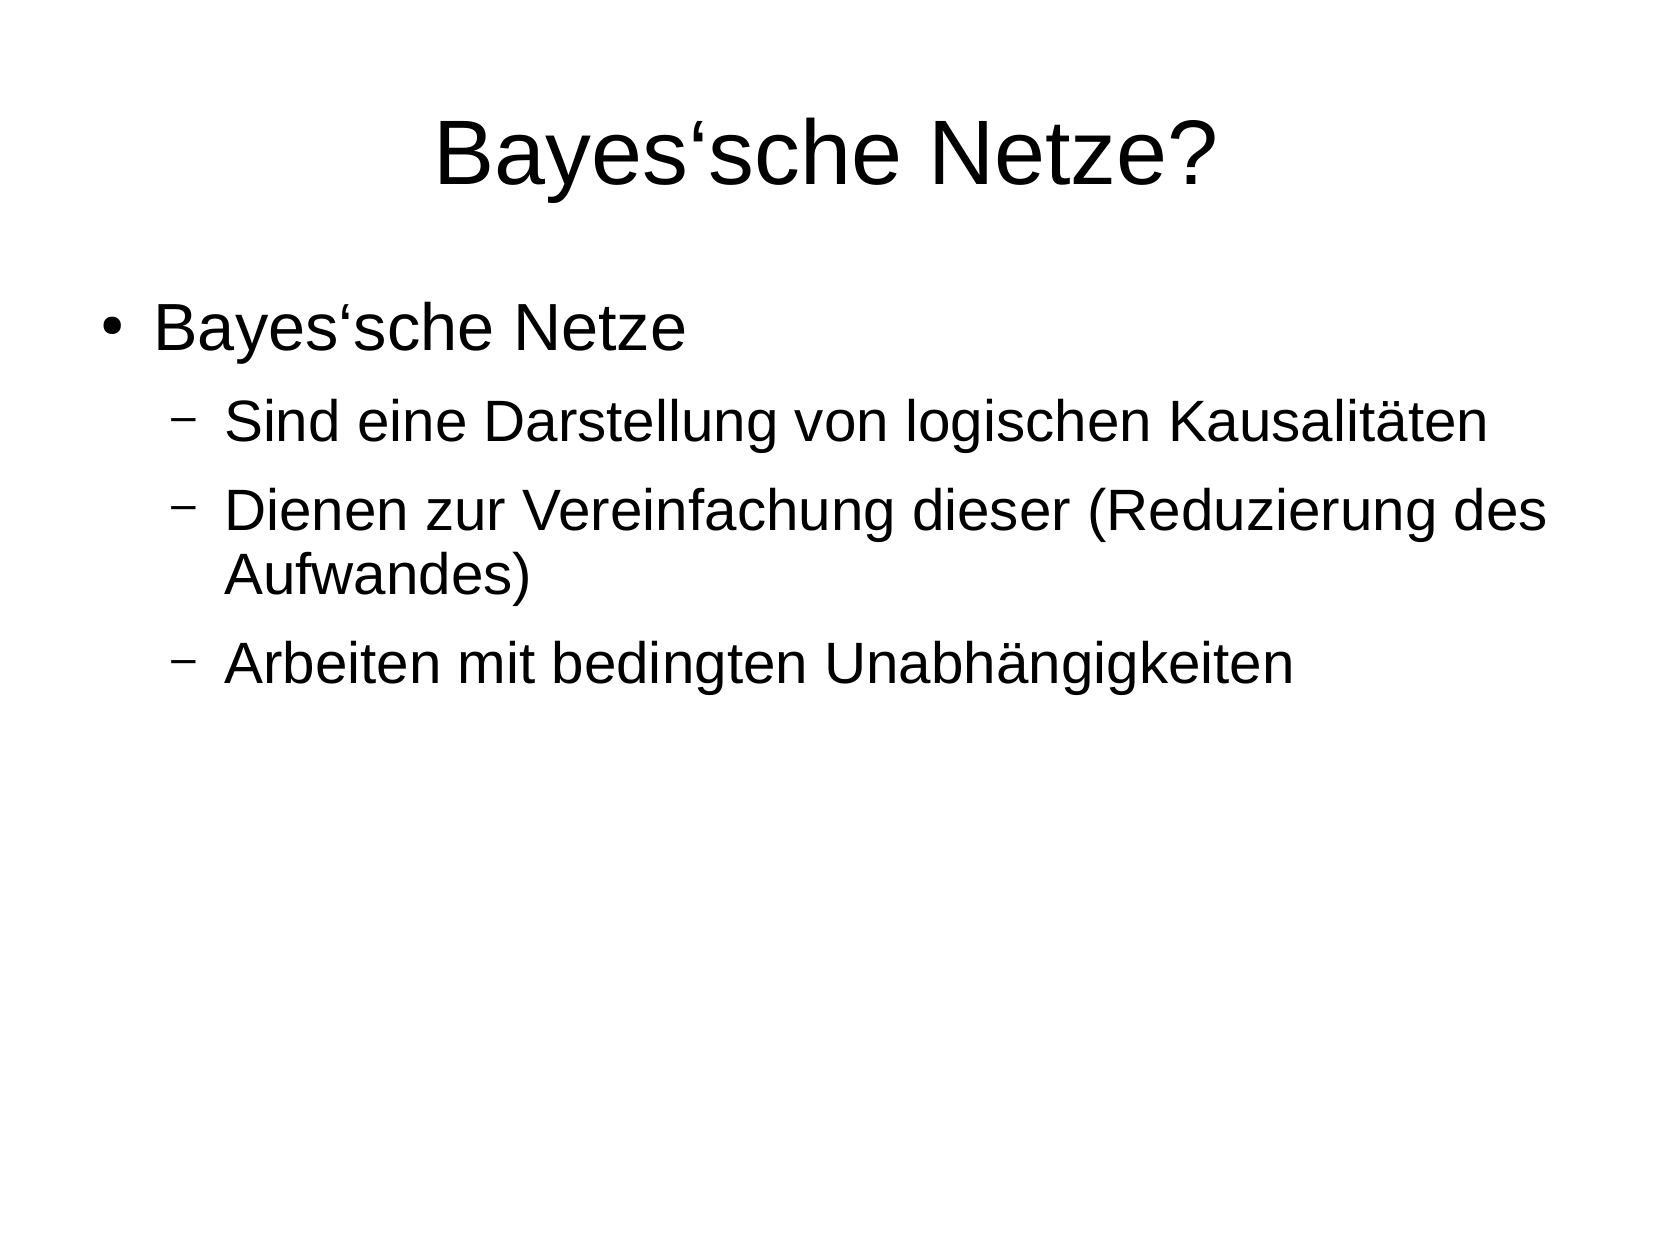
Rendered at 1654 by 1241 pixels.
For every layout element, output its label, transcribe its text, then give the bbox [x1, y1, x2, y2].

list Bayes‘sche Netze Sind eine Darstellung von logischen Kausalitäten Dienen zur Vereinfachung dieser (Reduzierung des Aufwandes) Arbeiten mit bedingten Unabhängigkeiten [82, 290, 1571, 1010]
title Bayes‘sche Netze? [82, 49, 1571, 257]
